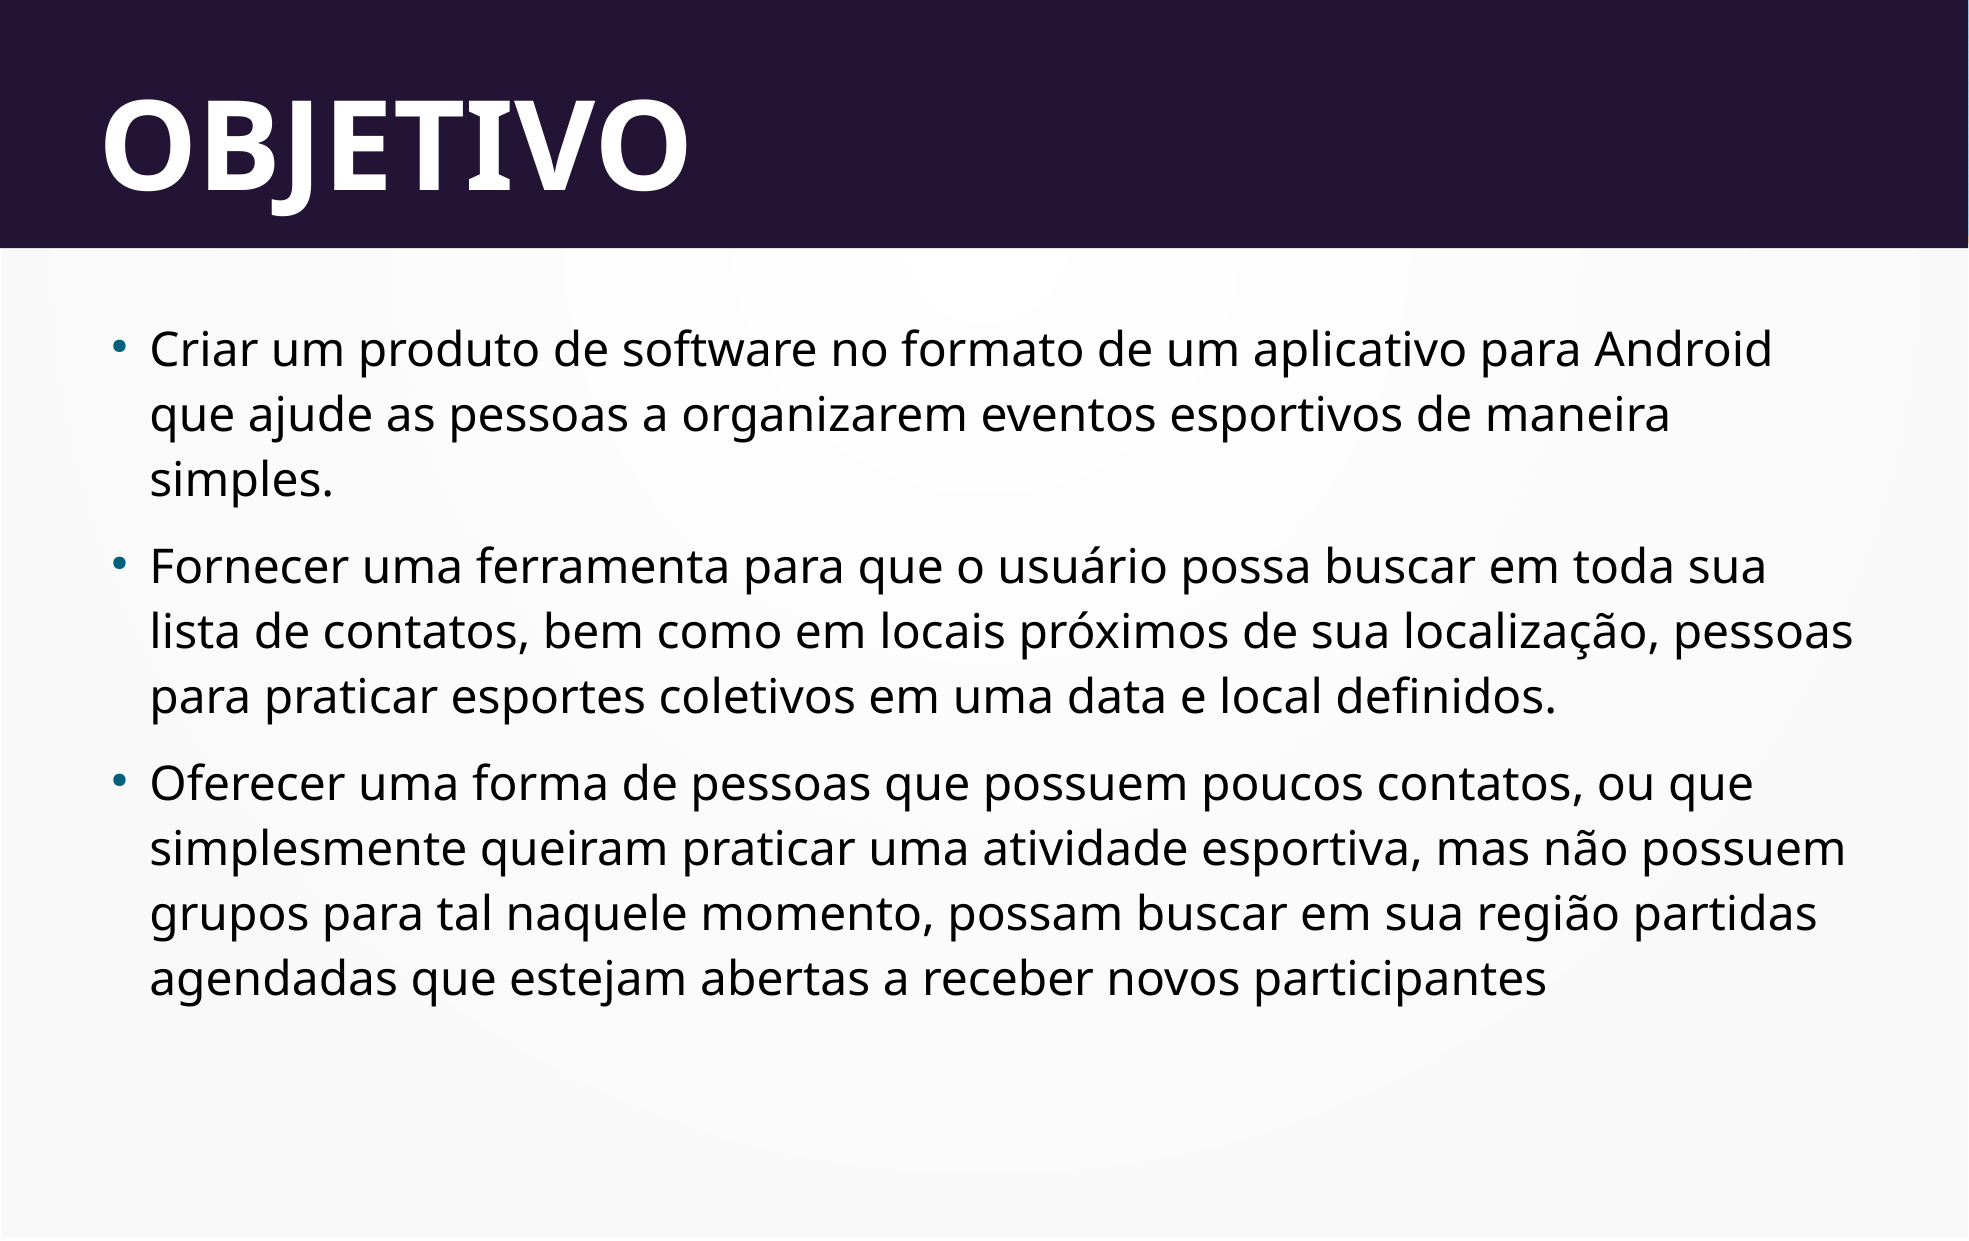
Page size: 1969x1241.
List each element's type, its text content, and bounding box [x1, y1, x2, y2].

title OBJETIVO [98, 19, 1870, 227]
picture [0, 249, 1969, 1241]
list Criar um produto de software no formato de um aplicativo para Android que ajude as pessoas a organizarem eventos esportivos de maneira simples. Fornecer uma ferramenta para que o usuário possa buscar em toda sua lista de contatos, bem como em locais próximos de sua localização, pessoas para praticar esportes coletivos em uma data e local definidos. Oferecer uma forma de pessoas que possuem poucos contatos, ou que simplesmente queiram praticar uma atividade esportiva, mas não possuem grupos para tal naquele momento, possam buscar em sua região partidas agendadas que estejam abertas a receber novos participantes [98, 315, 1861, 1081]
